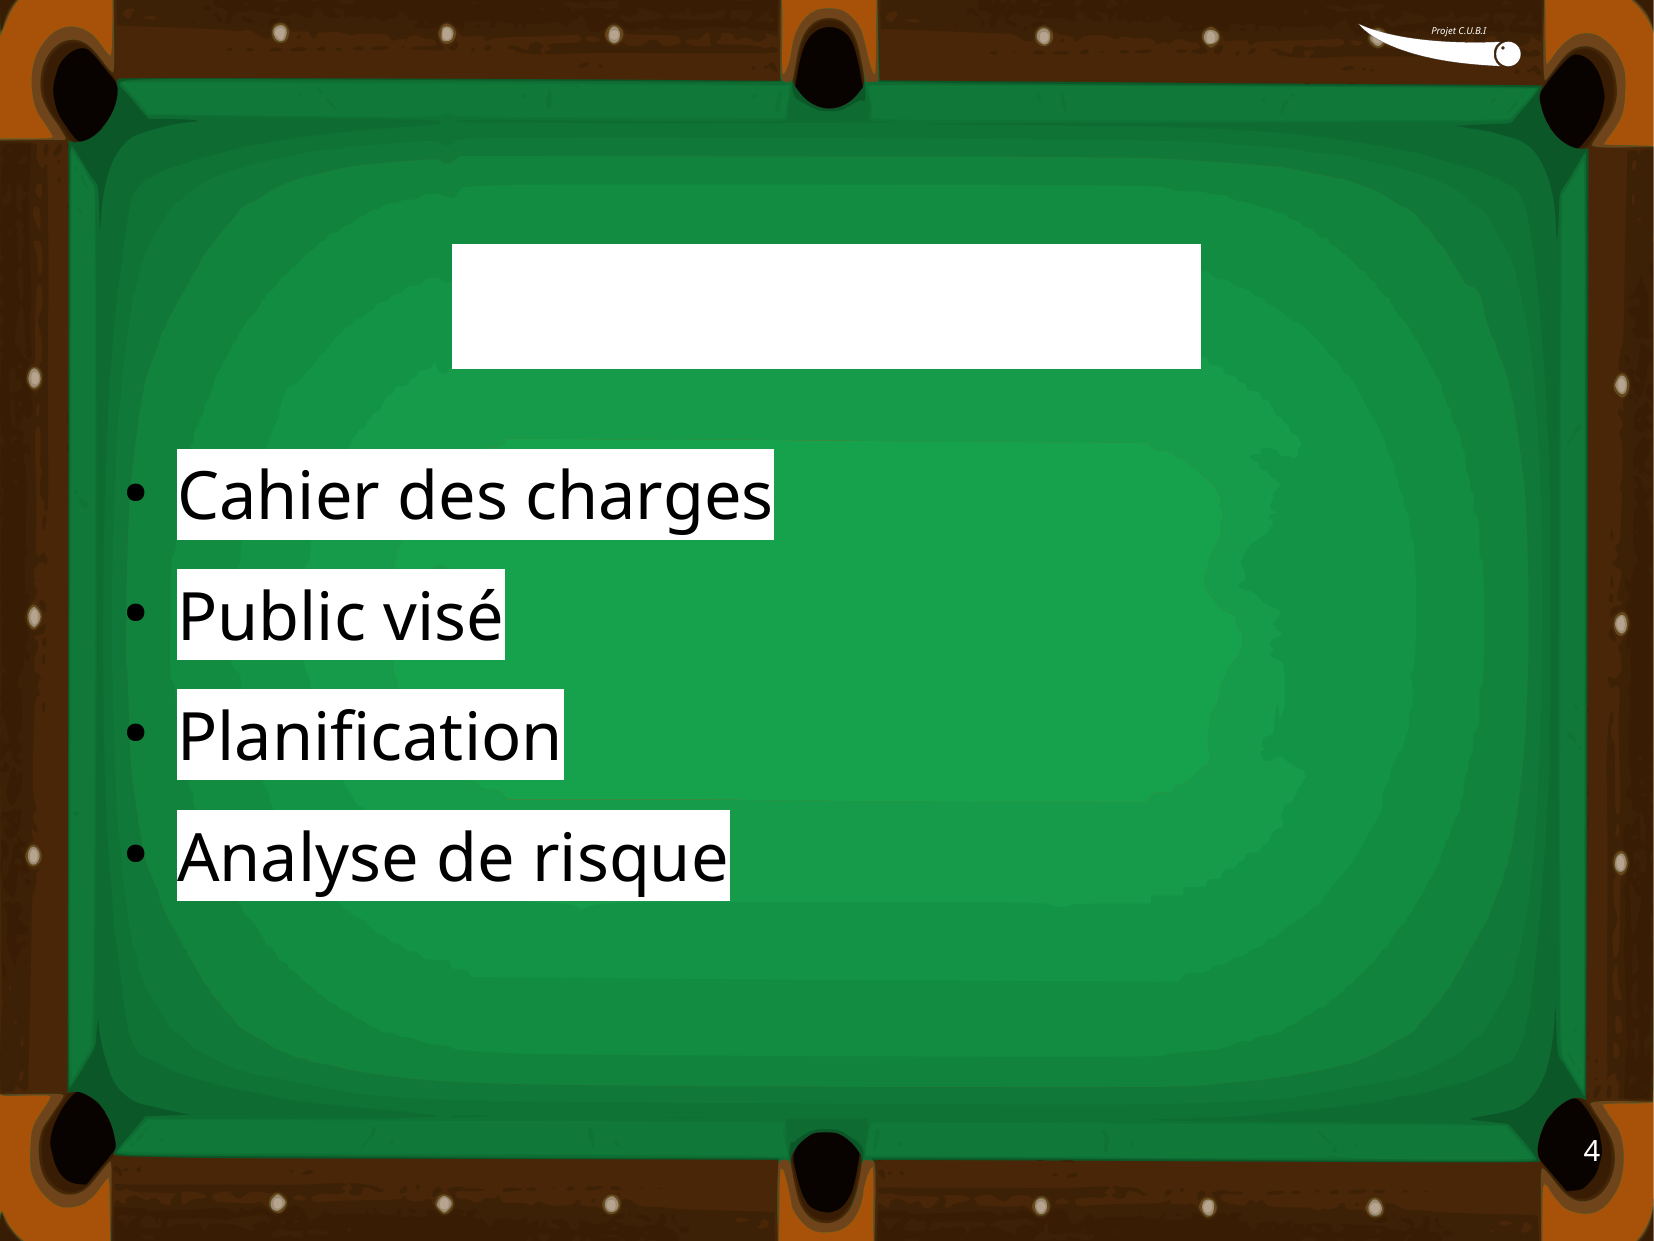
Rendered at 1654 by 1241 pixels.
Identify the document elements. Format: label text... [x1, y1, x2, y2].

title Gestion du projet [106, 202, 1548, 411]
picture [0, 0, 1654, 1241]
list Cahier des charges Public visé Planification Analyse de risque [106, 448, 1548, 1045]
